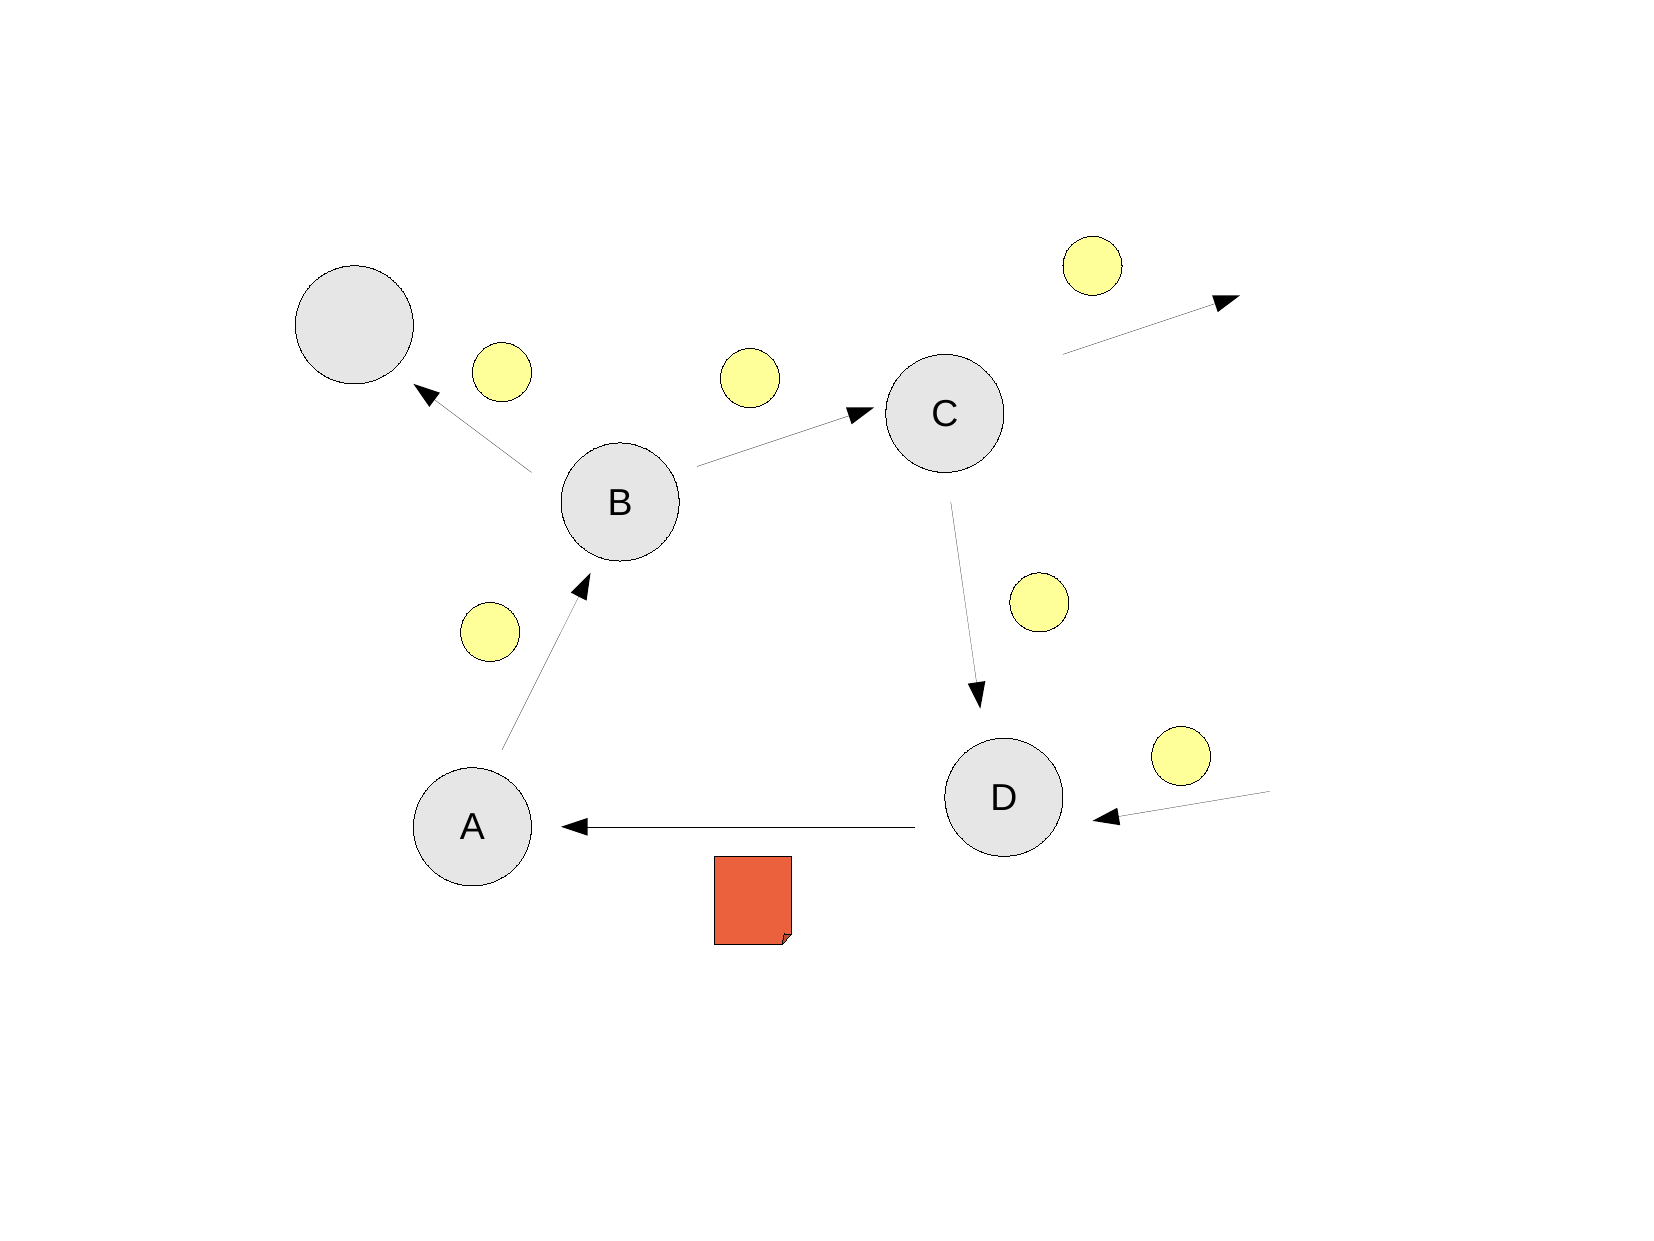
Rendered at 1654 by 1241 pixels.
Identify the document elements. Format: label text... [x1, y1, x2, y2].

text_box [1151, 726, 1211, 786]
text_box [720, 348, 780, 408]
text_box [472, 342, 532, 402]
text_box D [944, 738, 1063, 857]
text_box [1009, 572, 1069, 632]
text_box A [413, 767, 532, 886]
text_box C [885, 354, 1004, 473]
text_box [460, 602, 520, 662]
text_box [295, 265, 414, 384]
text_box [714, 856, 792, 945]
text_box B [561, 442, 680, 562]
text_box [1062, 236, 1123, 296]
